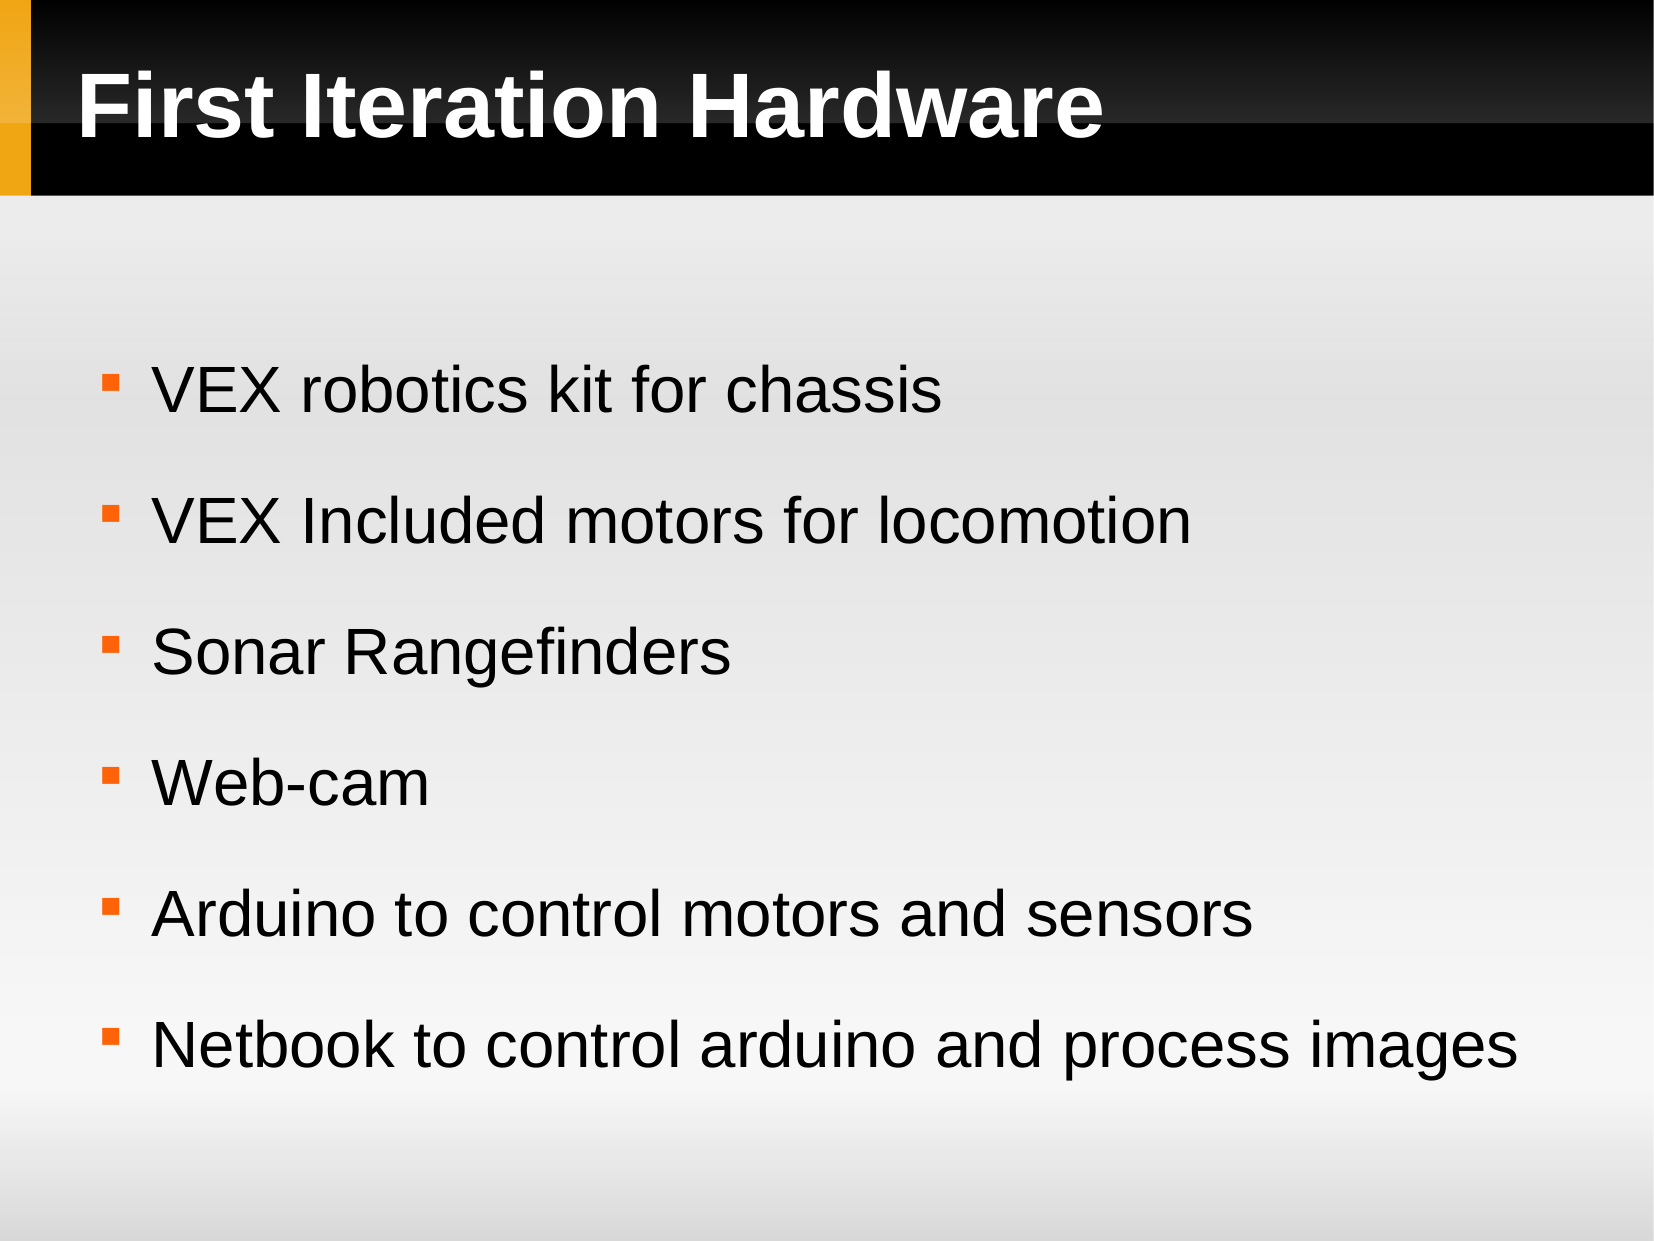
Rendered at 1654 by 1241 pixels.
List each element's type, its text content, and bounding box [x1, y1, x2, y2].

list VEX robotics kit for chassis VEX Included motors for locomotion Sonar Rangefinders Web-cam Arduino to control motors and sensors Netbook to control arduino and process images [82, 290, 1571, 1109]
picture [0, 0, 1654, 1241]
title First Iteration Hardware [76, 0, 1565, 208]
